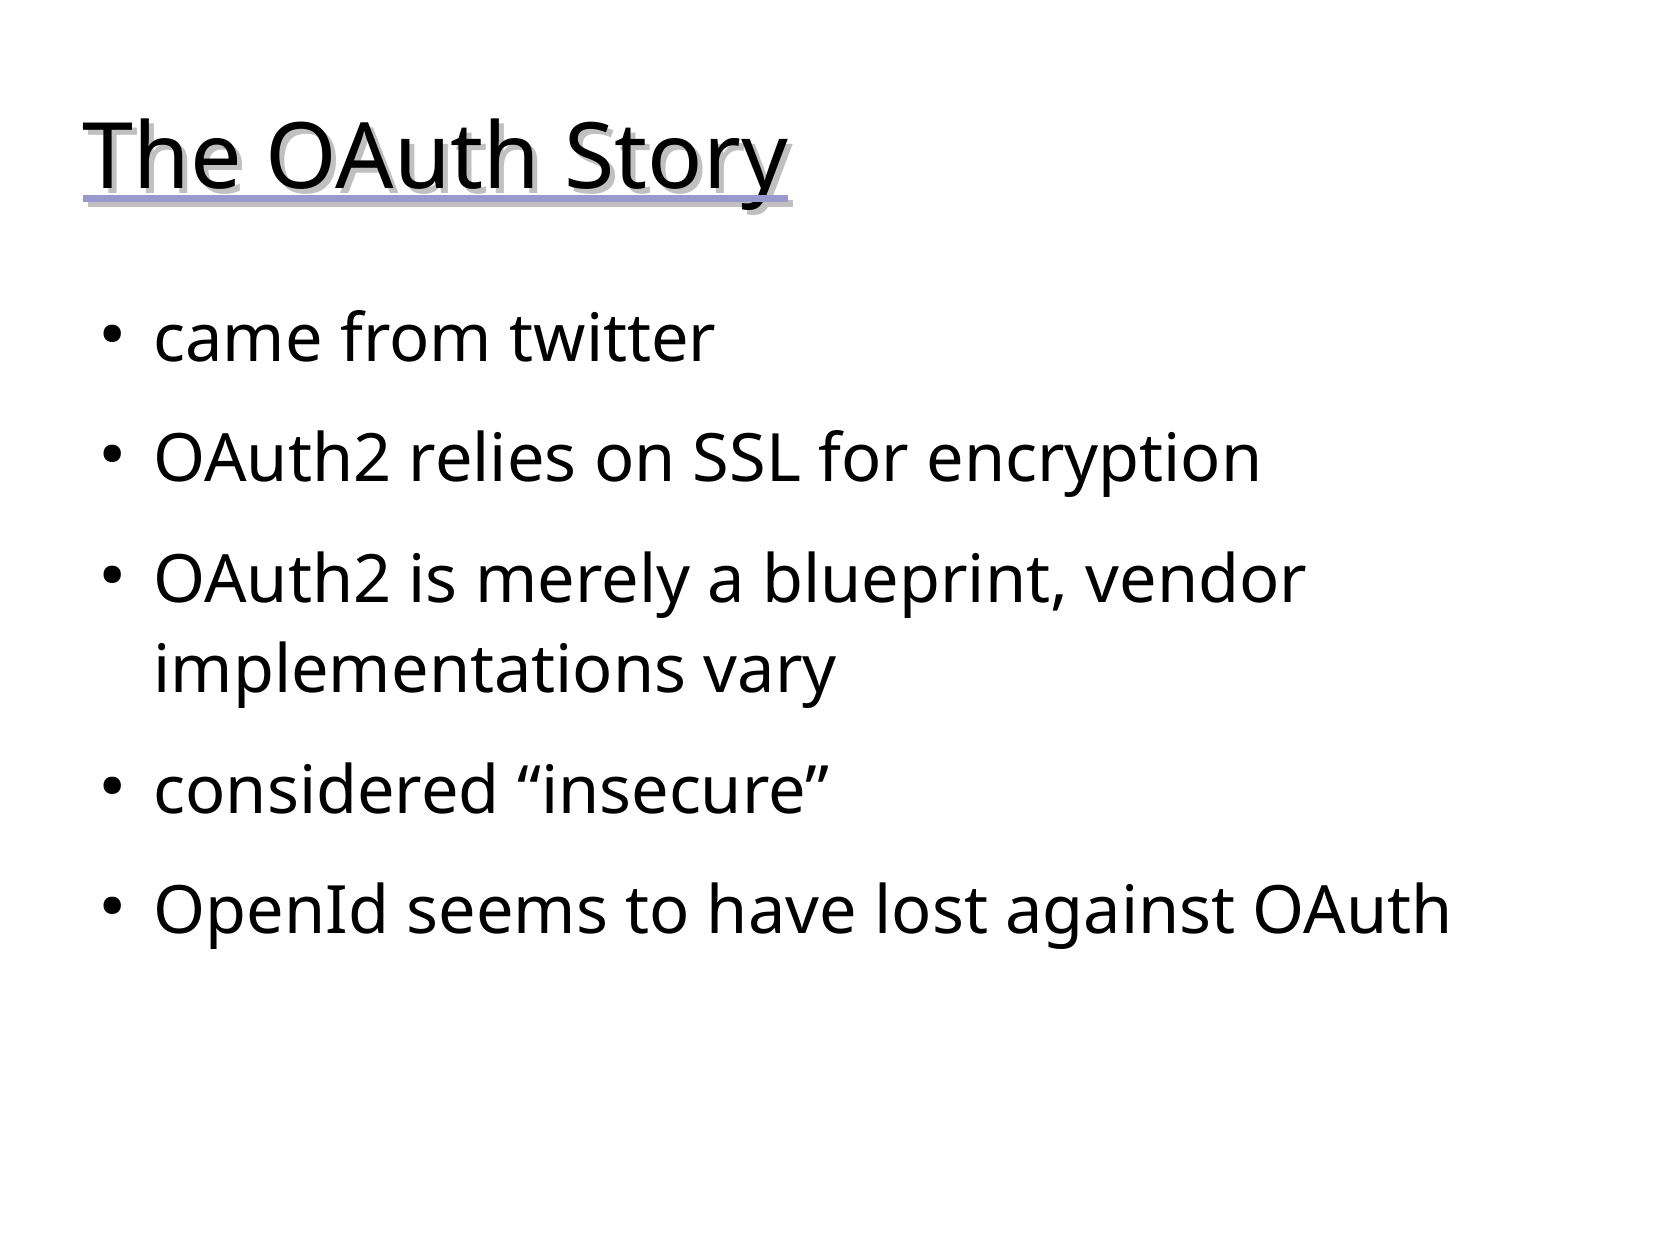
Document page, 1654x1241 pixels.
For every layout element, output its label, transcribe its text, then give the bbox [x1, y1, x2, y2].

title The OAuth Story [82, 49, 1571, 257]
list came from twitter OAuth2 relies on SSL for encryption OAuth2 is merely a blueprint, vendor implementations vary considered “insecure” OpenId seems to have lost against OAuth [82, 290, 1571, 1010]
